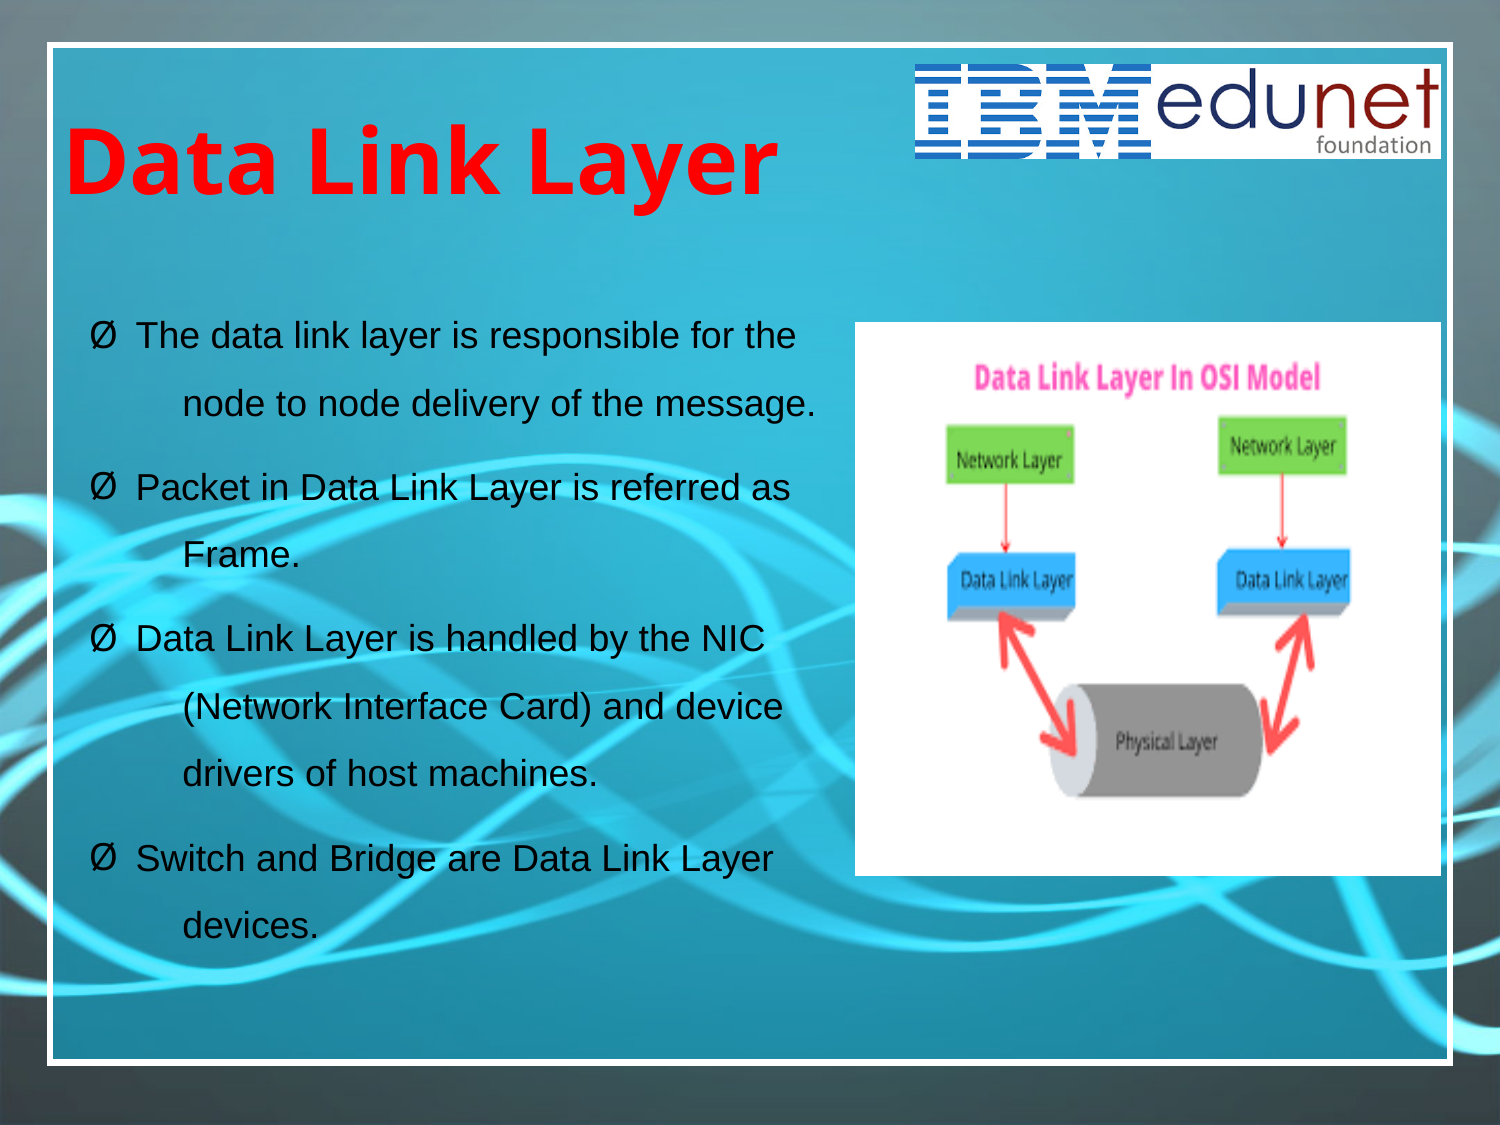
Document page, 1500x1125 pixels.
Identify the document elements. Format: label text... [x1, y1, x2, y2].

picture [915, 64, 1441, 159]
list The data link layer is responsible for the node to node delivery of the message. Packet in Data Link Layer is referred as Frame. Data Link Layer is handled by the NIC (Network Interface Card) and device drivers of host machines. Switch and Bridge are Data Link Layer devices. [74, 280, 871, 952]
picture [855, 322, 1441, 876]
title Data Link Layer [74, 94, 769, 222]
